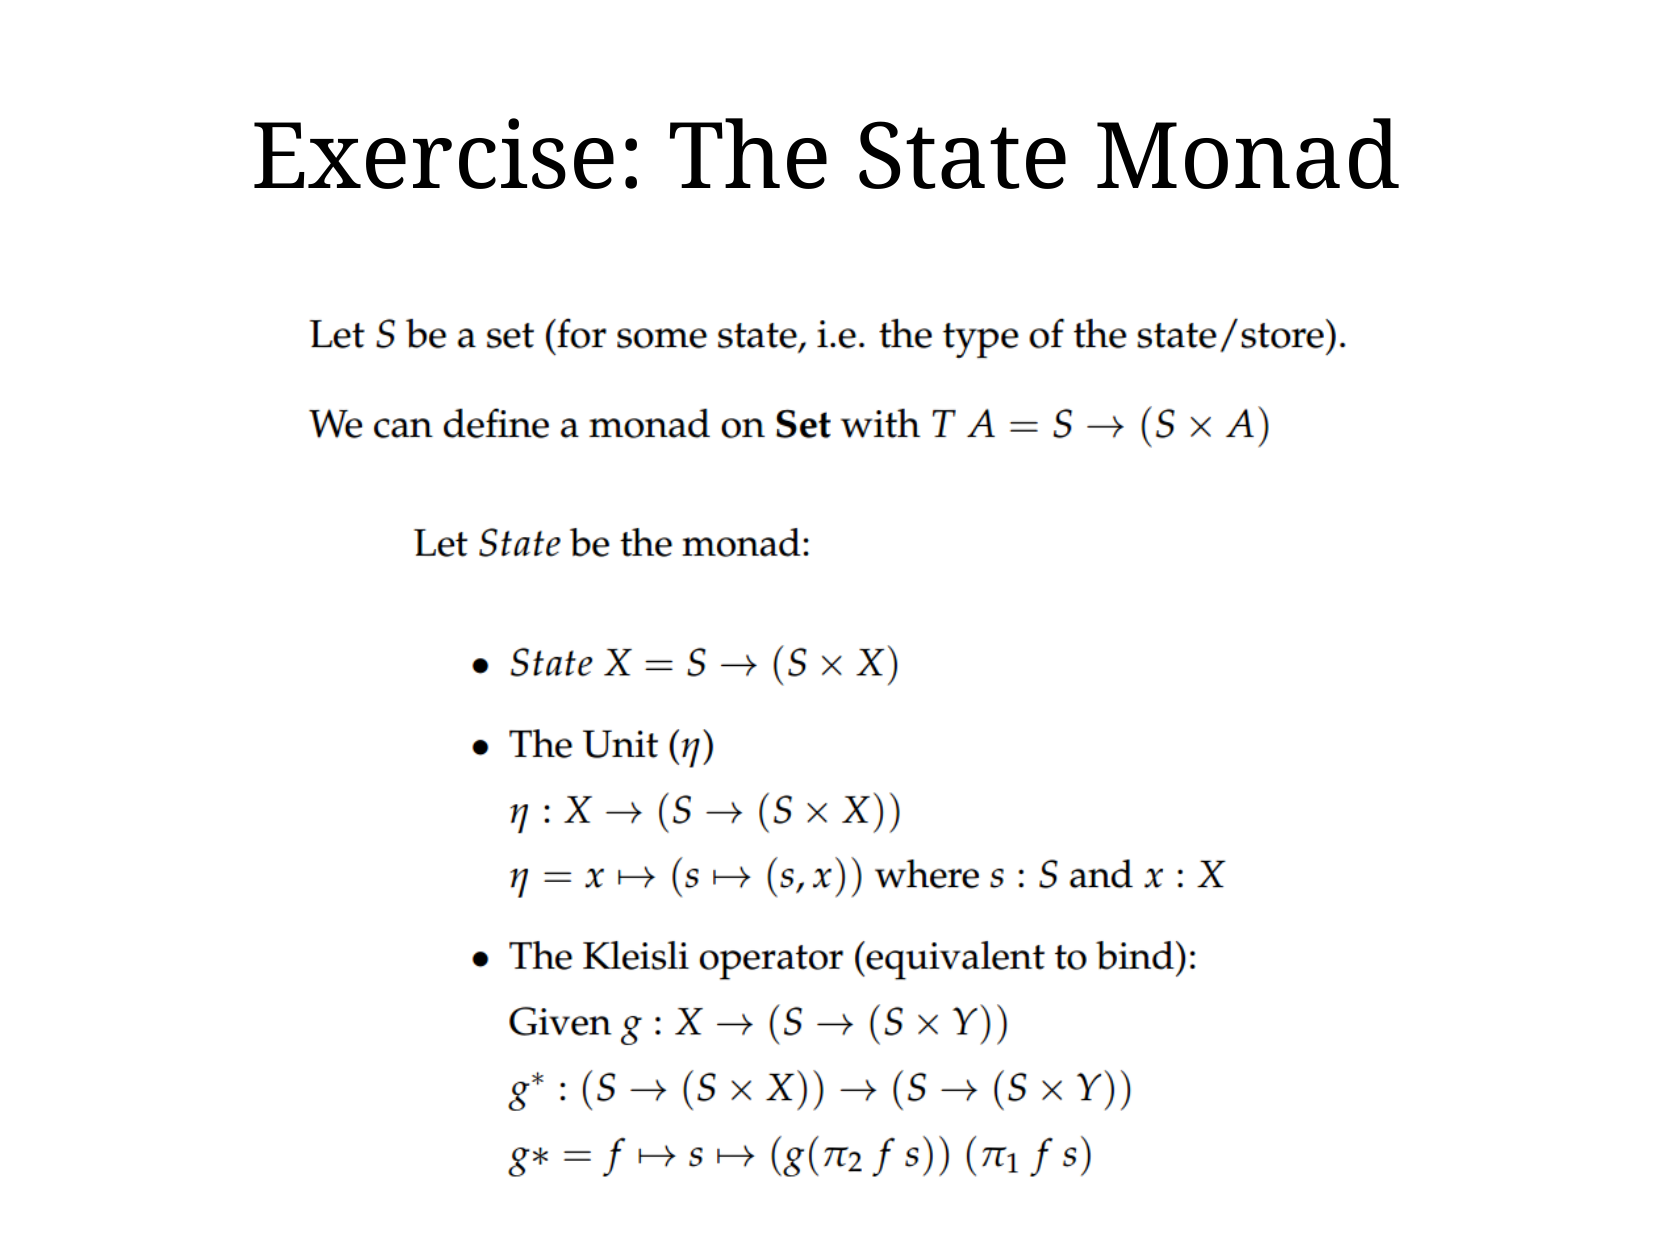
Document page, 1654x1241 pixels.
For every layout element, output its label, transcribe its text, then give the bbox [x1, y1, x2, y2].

picture [295, 307, 1371, 473]
picture [407, 519, 1234, 1199]
title Exercise: The State Monad [82, 49, 1571, 257]
